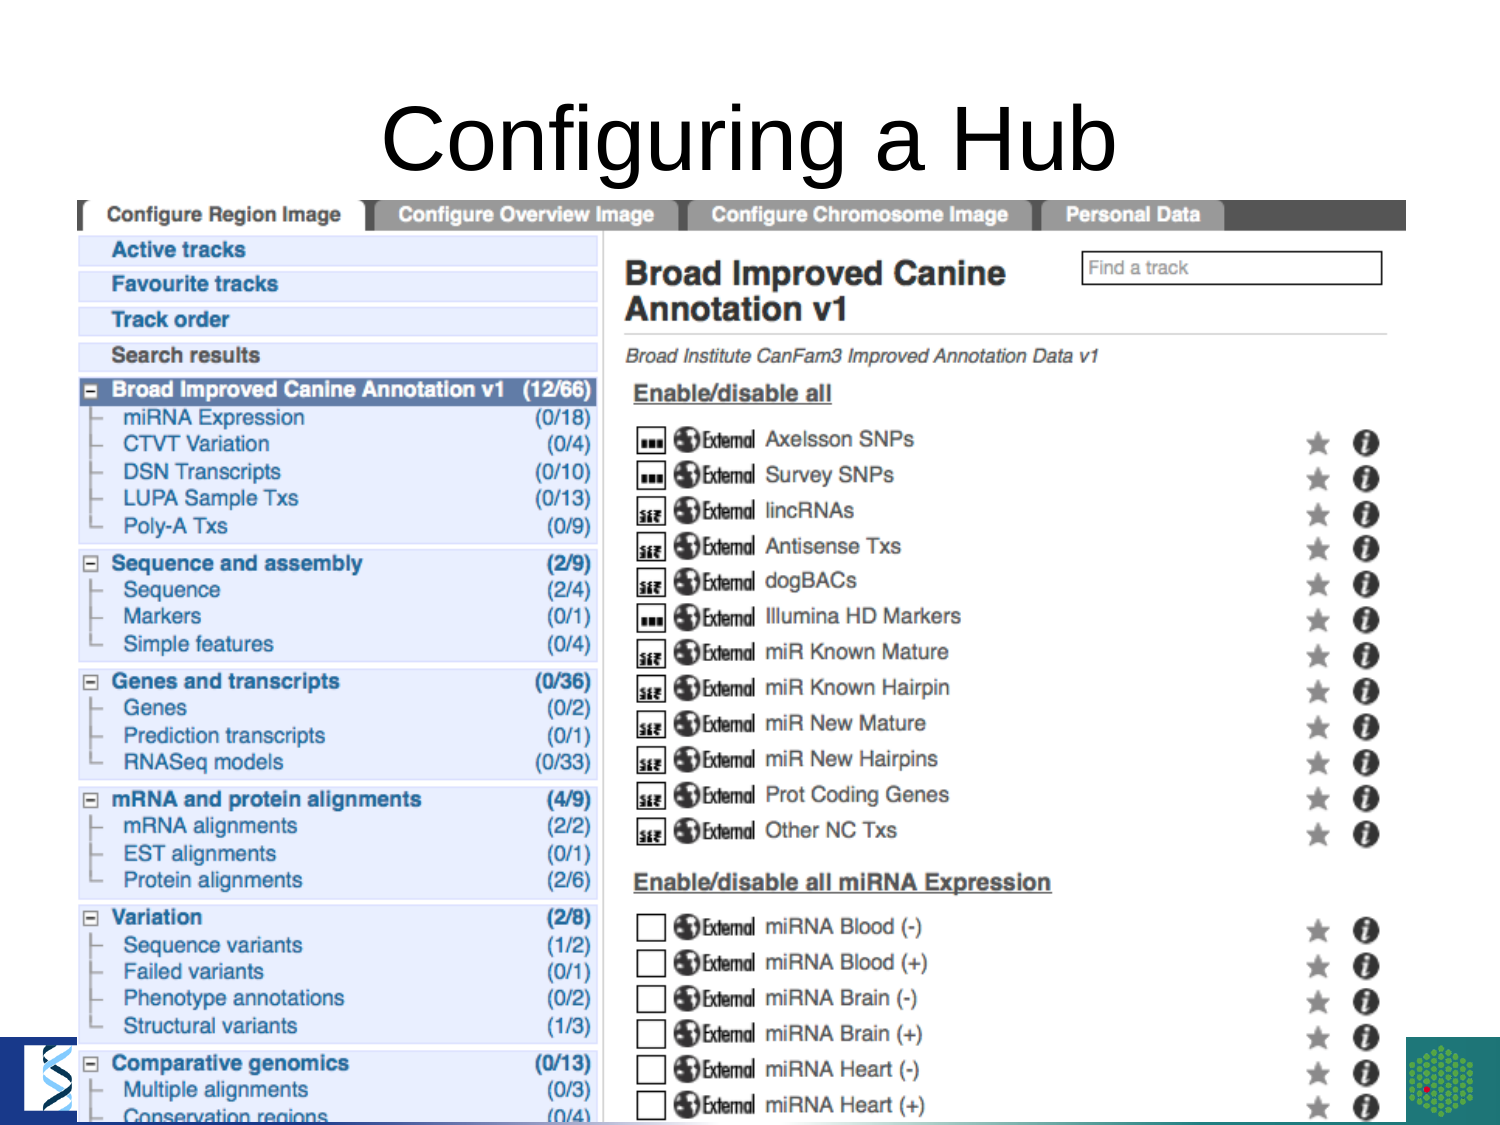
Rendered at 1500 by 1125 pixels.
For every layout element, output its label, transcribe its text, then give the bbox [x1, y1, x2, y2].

picture [0, 200, 1500, 1125]
title Configuring a Hub [75, 44, 1425, 233]
